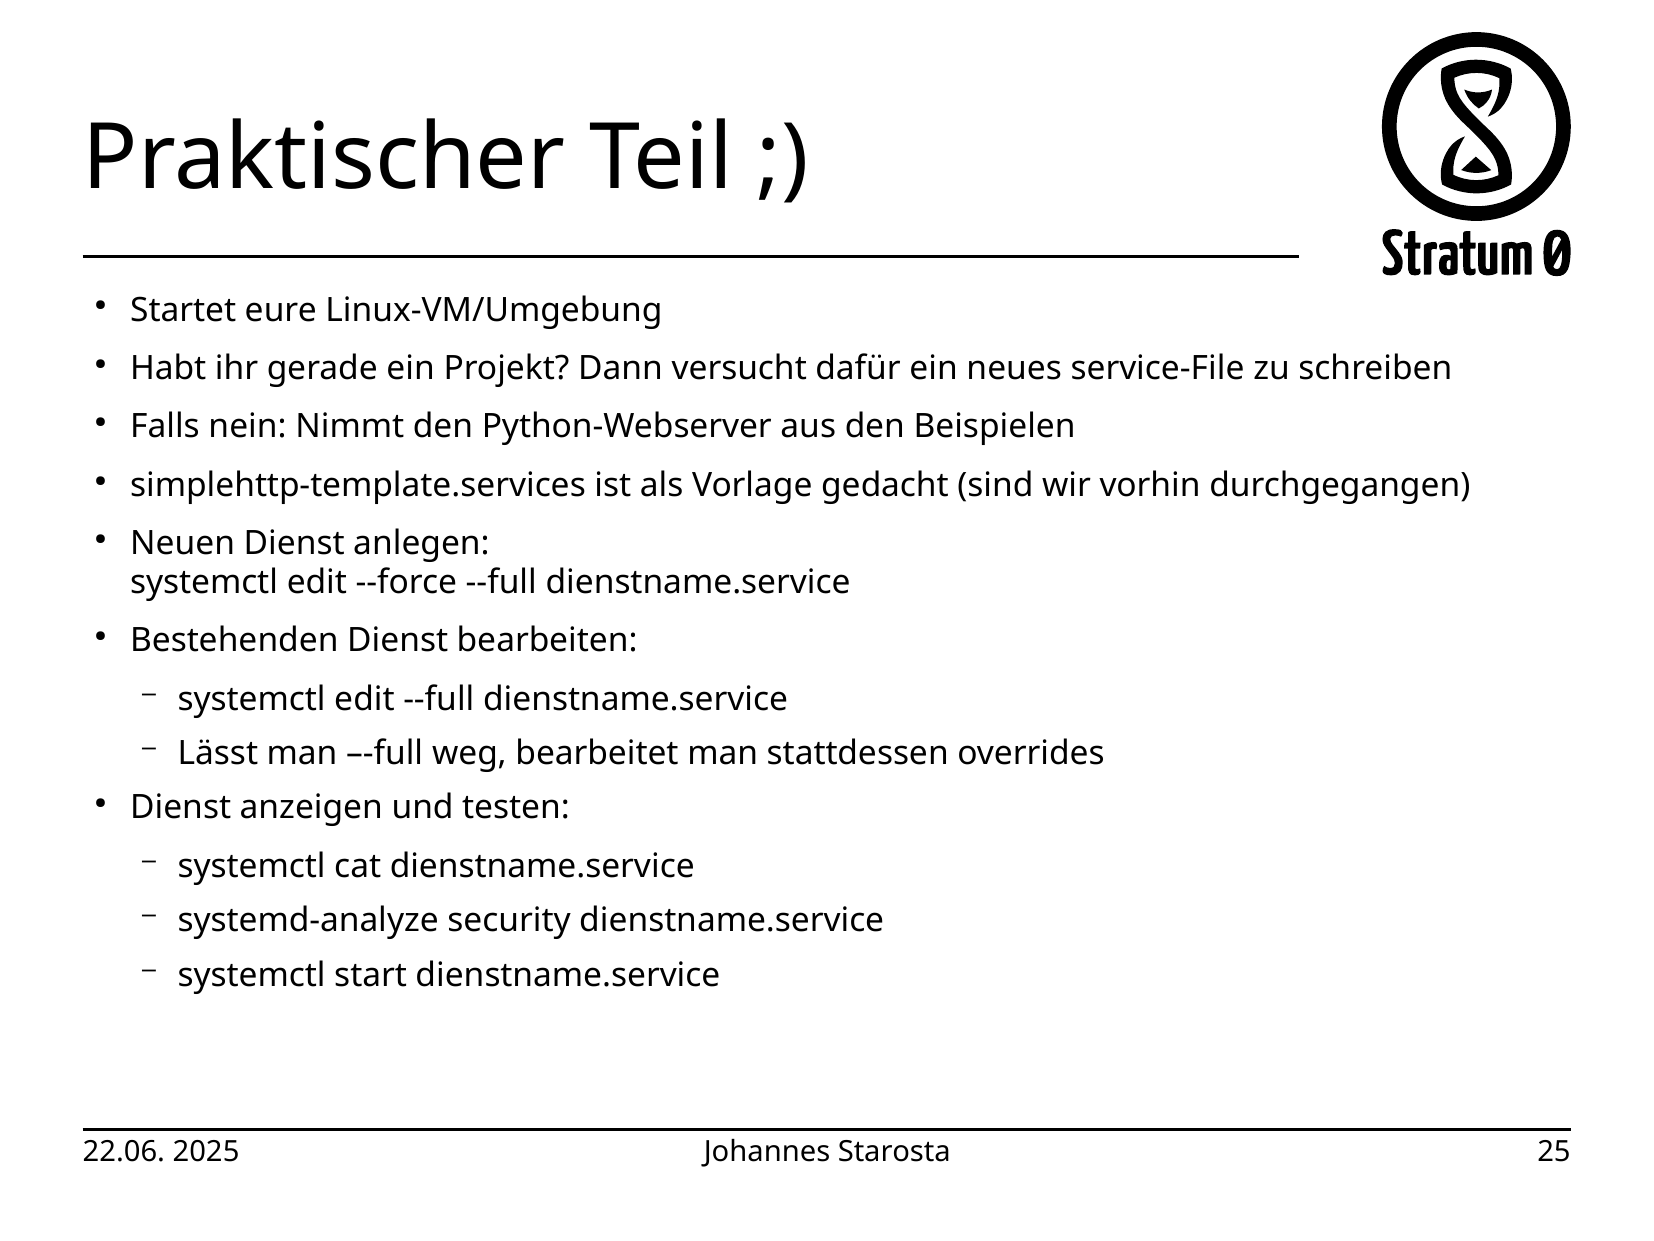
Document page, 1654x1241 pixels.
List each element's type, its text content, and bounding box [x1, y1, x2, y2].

title Praktischer Teil ;) [82, 49, 1300, 257]
list Startet eure Linux-VM/Umgebung Habt ihr gerade ein Projekt? Dann versucht dafür ein neues service-File zu schreiben Falls nein: Nimmt den Python-Webserver aus den Beispielen simplehttp-template.services ist als Vorlage gedacht (sind wir vorhin durchgegangen) Neuen Dienst anlegen: systemctl edit --force --full dienstname.service Bestehenden Dienst bearbeiten: systemctl edit --full dienstname.service Lässt man –-full weg, bearbeitet man stattdessen overrides Dienst anzeigen und testen: systemctl cat dienstname.service systemd-analyze security dienstname.service systemctl start dienstname.service [82, 290, 1538, 1010]
